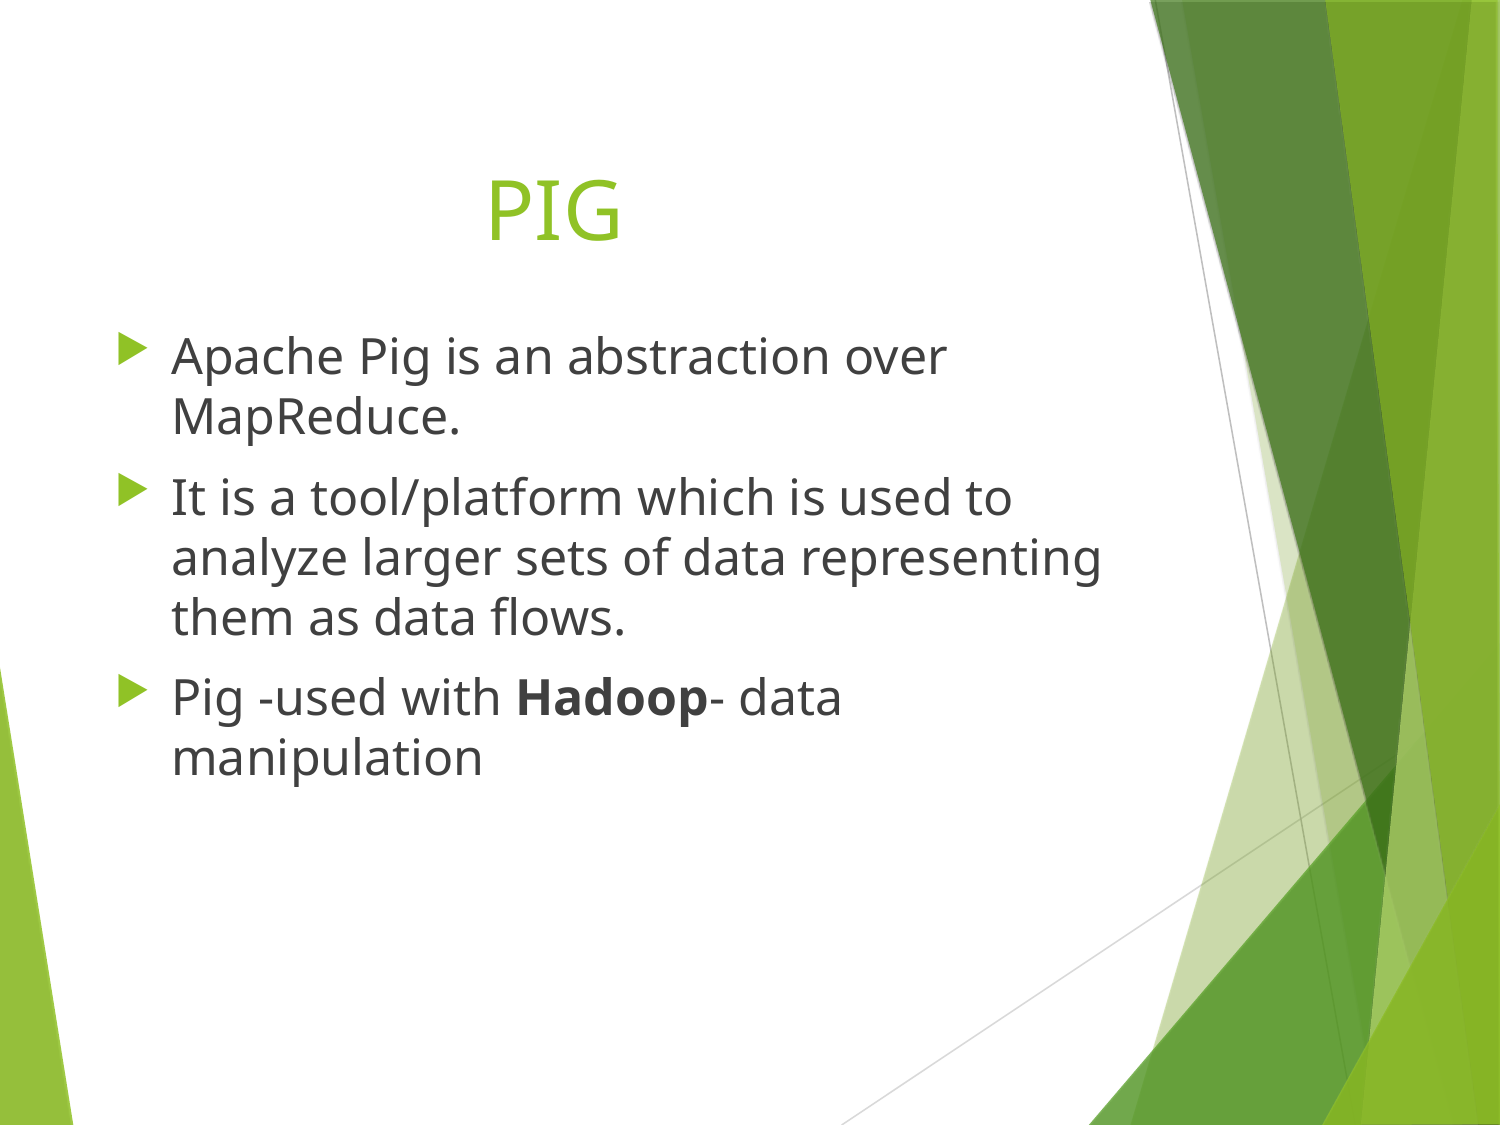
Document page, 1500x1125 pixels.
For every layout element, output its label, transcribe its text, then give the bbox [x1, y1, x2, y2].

title PIG [99, 149, 1142, 288]
list Apache Pig is an abstraction over MapReduce. It is a tool/platform which is used to analyze larger sets of data representing them as data flows. Pig -used with Hadoop- data manipulation [99, 316, 1142, 991]
